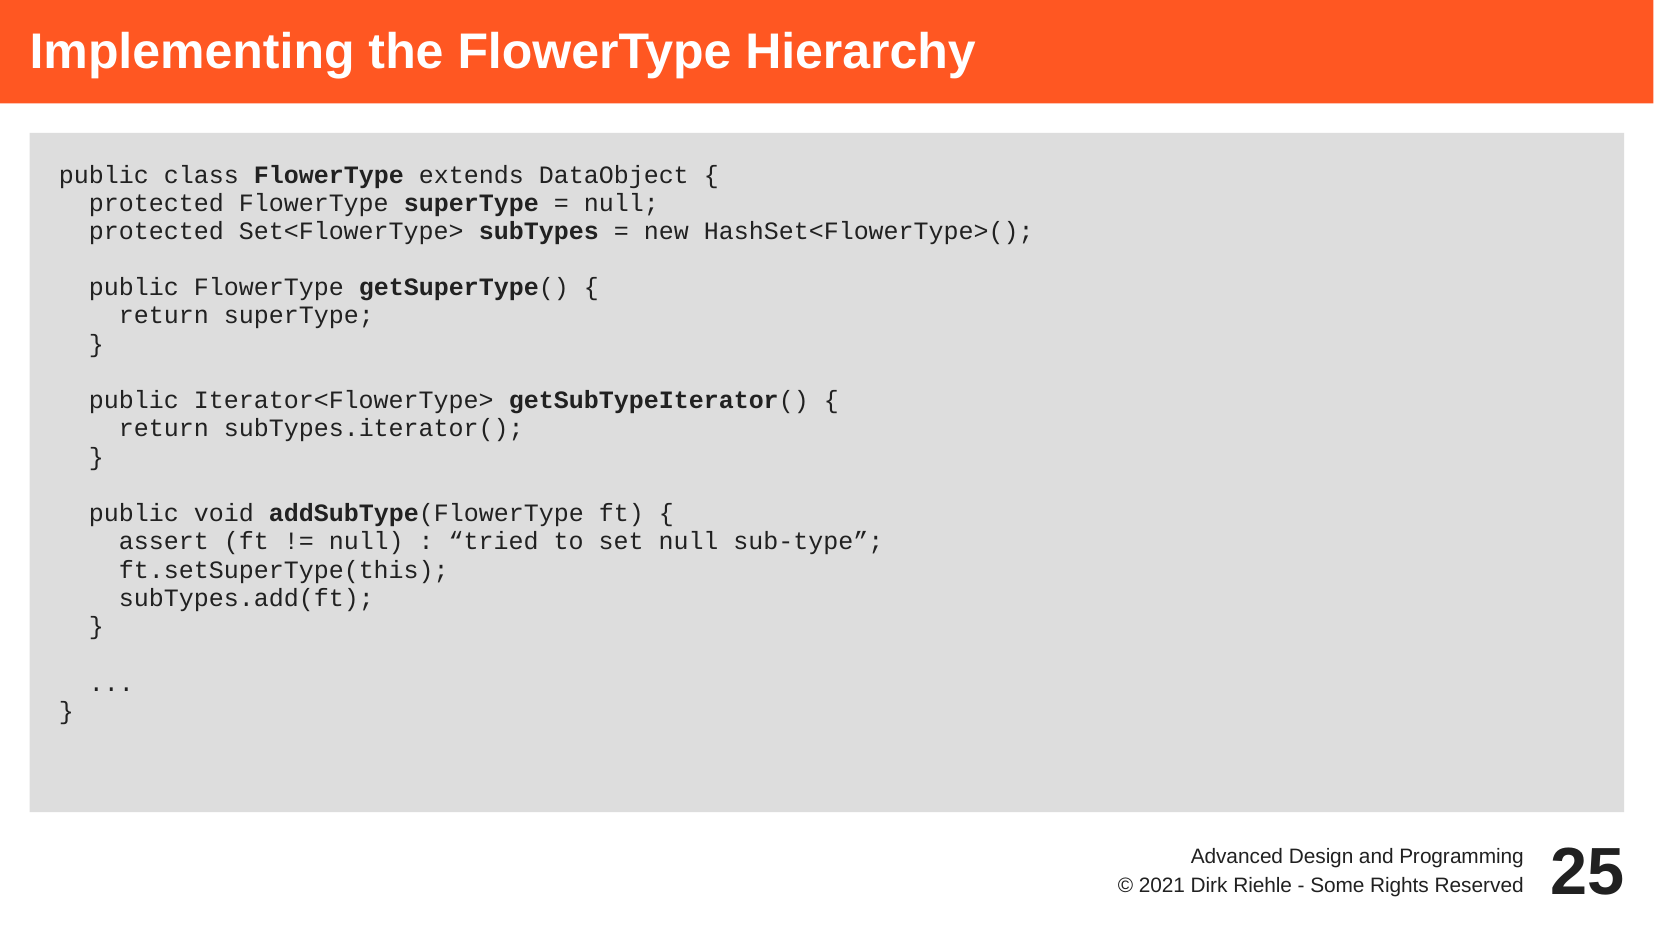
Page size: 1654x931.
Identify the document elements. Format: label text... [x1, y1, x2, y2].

title Implementing the FlowerType Hierarchy [0, 0, 1654, 104]
list public class FlowerType extends DataObject { protected FlowerType superType = null; protected Set<FlowerType> subTypes = new HashSet<FlowerType>(); public FlowerType getSuperType() { return superType; } public Iterator<FlowerType> getSubTypeIterator() { return subTypes.iterator(); } public void addSubType(FlowerType ft) { assert (ft != null) : “tried to set null sub-type”; ft.setSuperType(this); subTypes.add(ft); } ... } [29, 132, 1625, 813]
